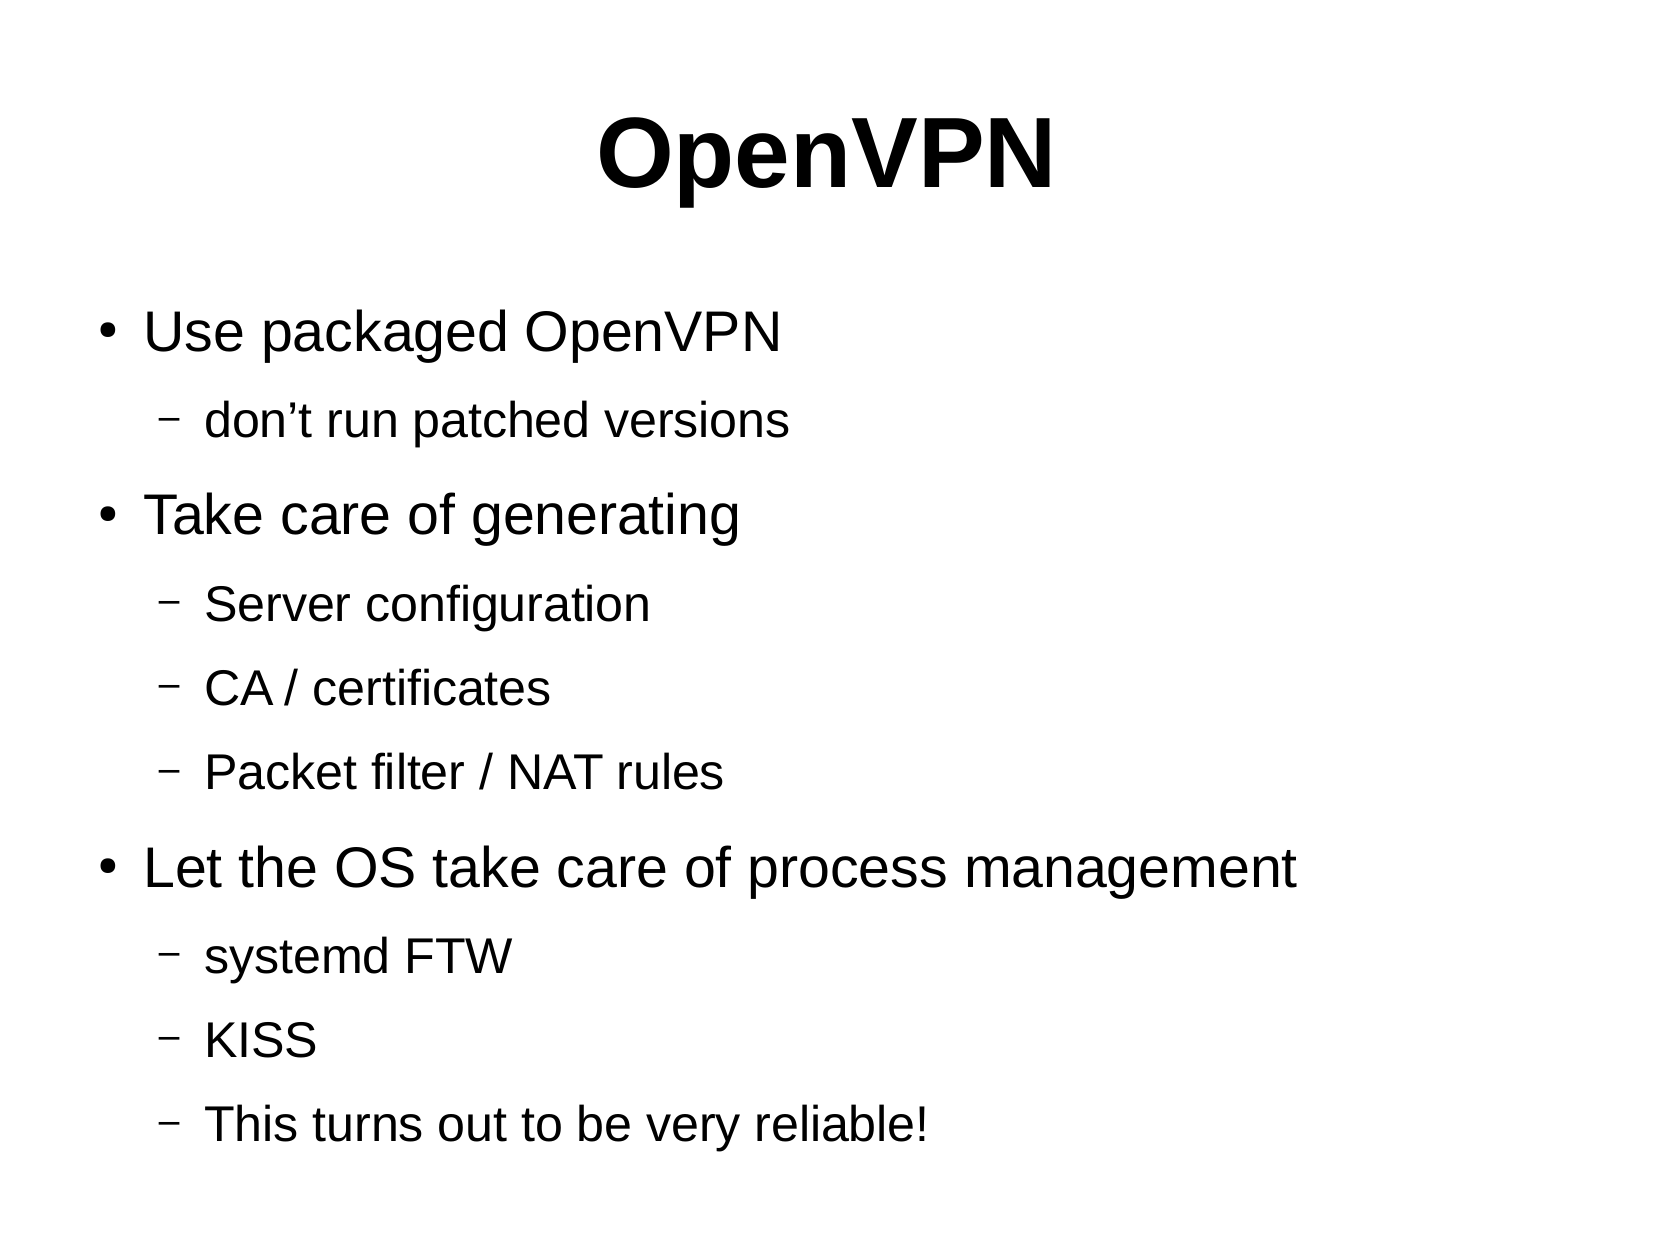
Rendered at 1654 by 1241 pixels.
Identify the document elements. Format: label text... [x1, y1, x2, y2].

title OpenVPN [82, 49, 1571, 257]
list Use packaged OpenVPN don’t run patched versions Take care of generating Server configuration CA / certificates Packet filter / NAT rules Let the OS take care of process management systemd FTW KISS This turns out to be very reliable! [82, 290, 1571, 1156]
